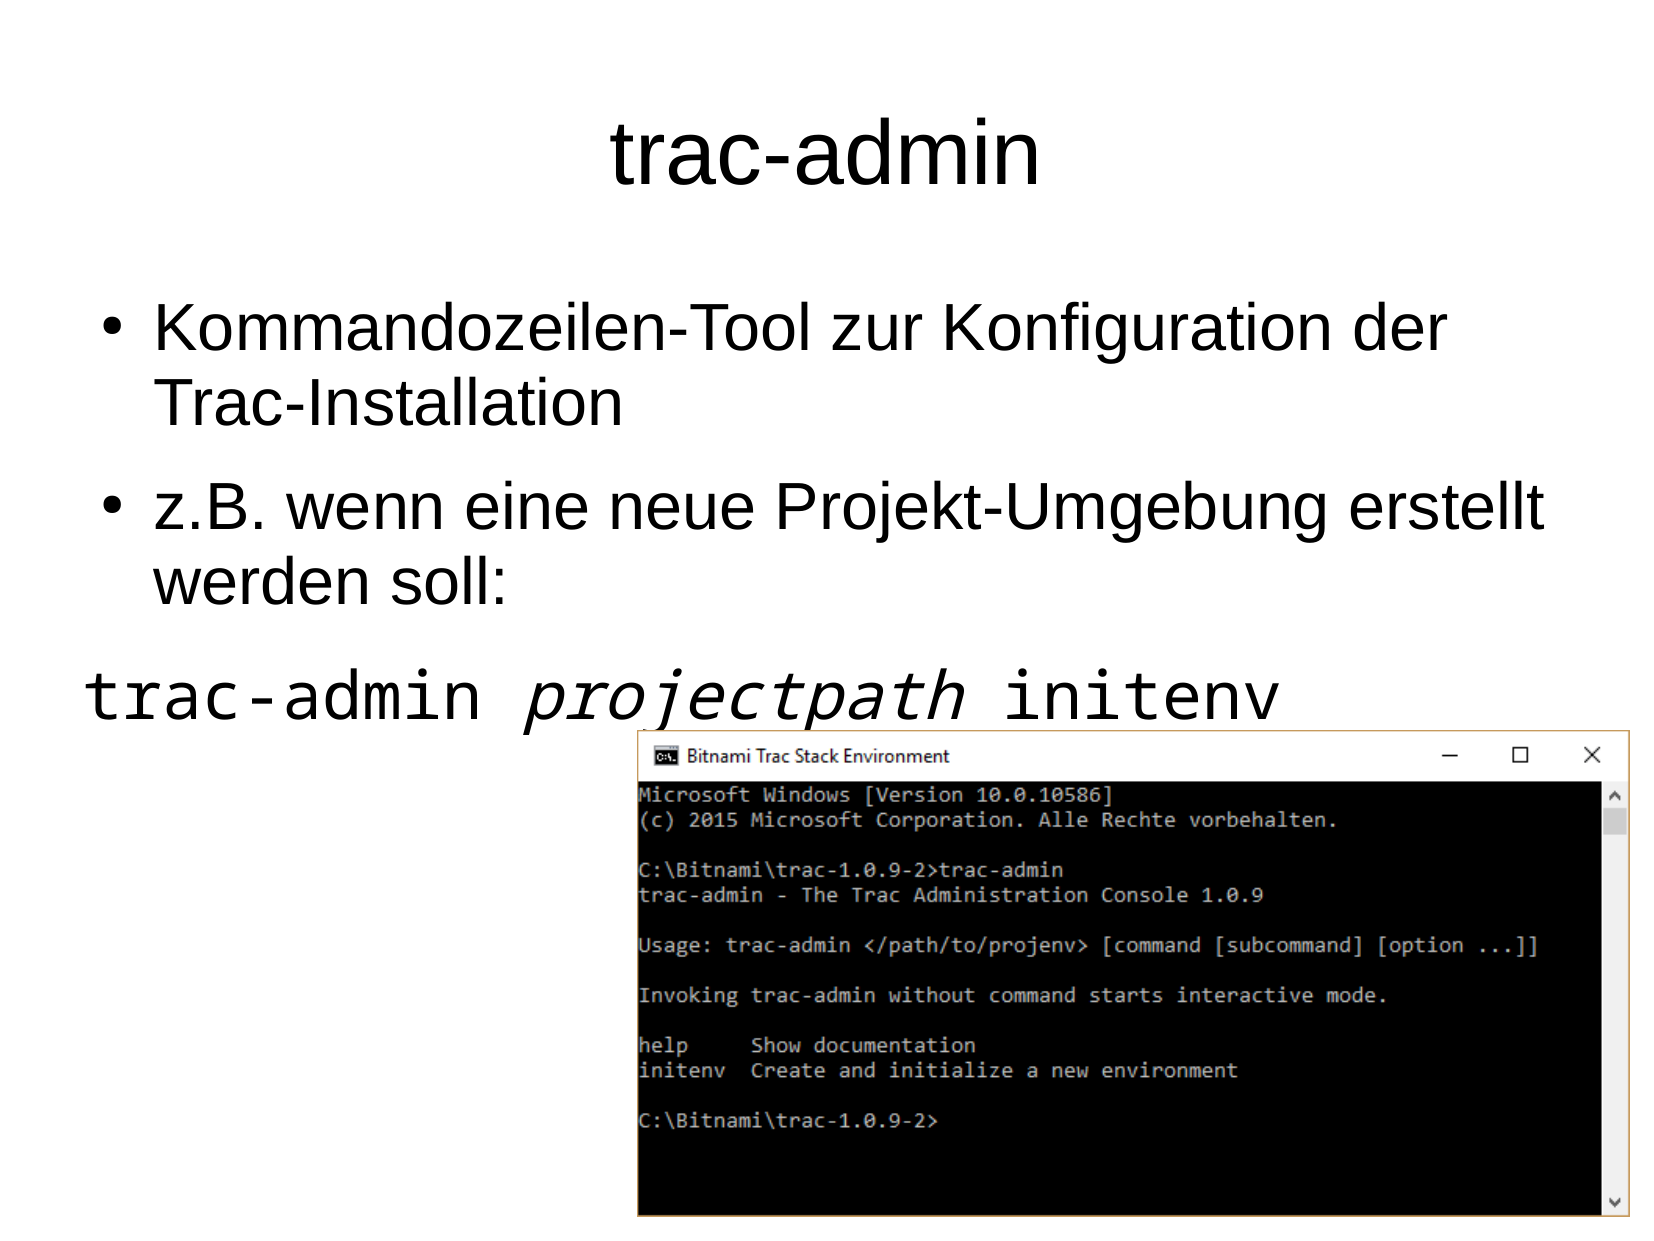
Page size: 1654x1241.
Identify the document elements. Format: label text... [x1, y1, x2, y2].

title trac-admin [82, 49, 1571, 257]
list Kommandozeilen-Tool zur Konfiguration der Trac-Installation z.B. wenn eine neue Projekt-Umgebung erstellt werden soll: trac-admin projectpath initenv [82, 290, 1571, 1010]
picture [637, 730, 1630, 1217]
